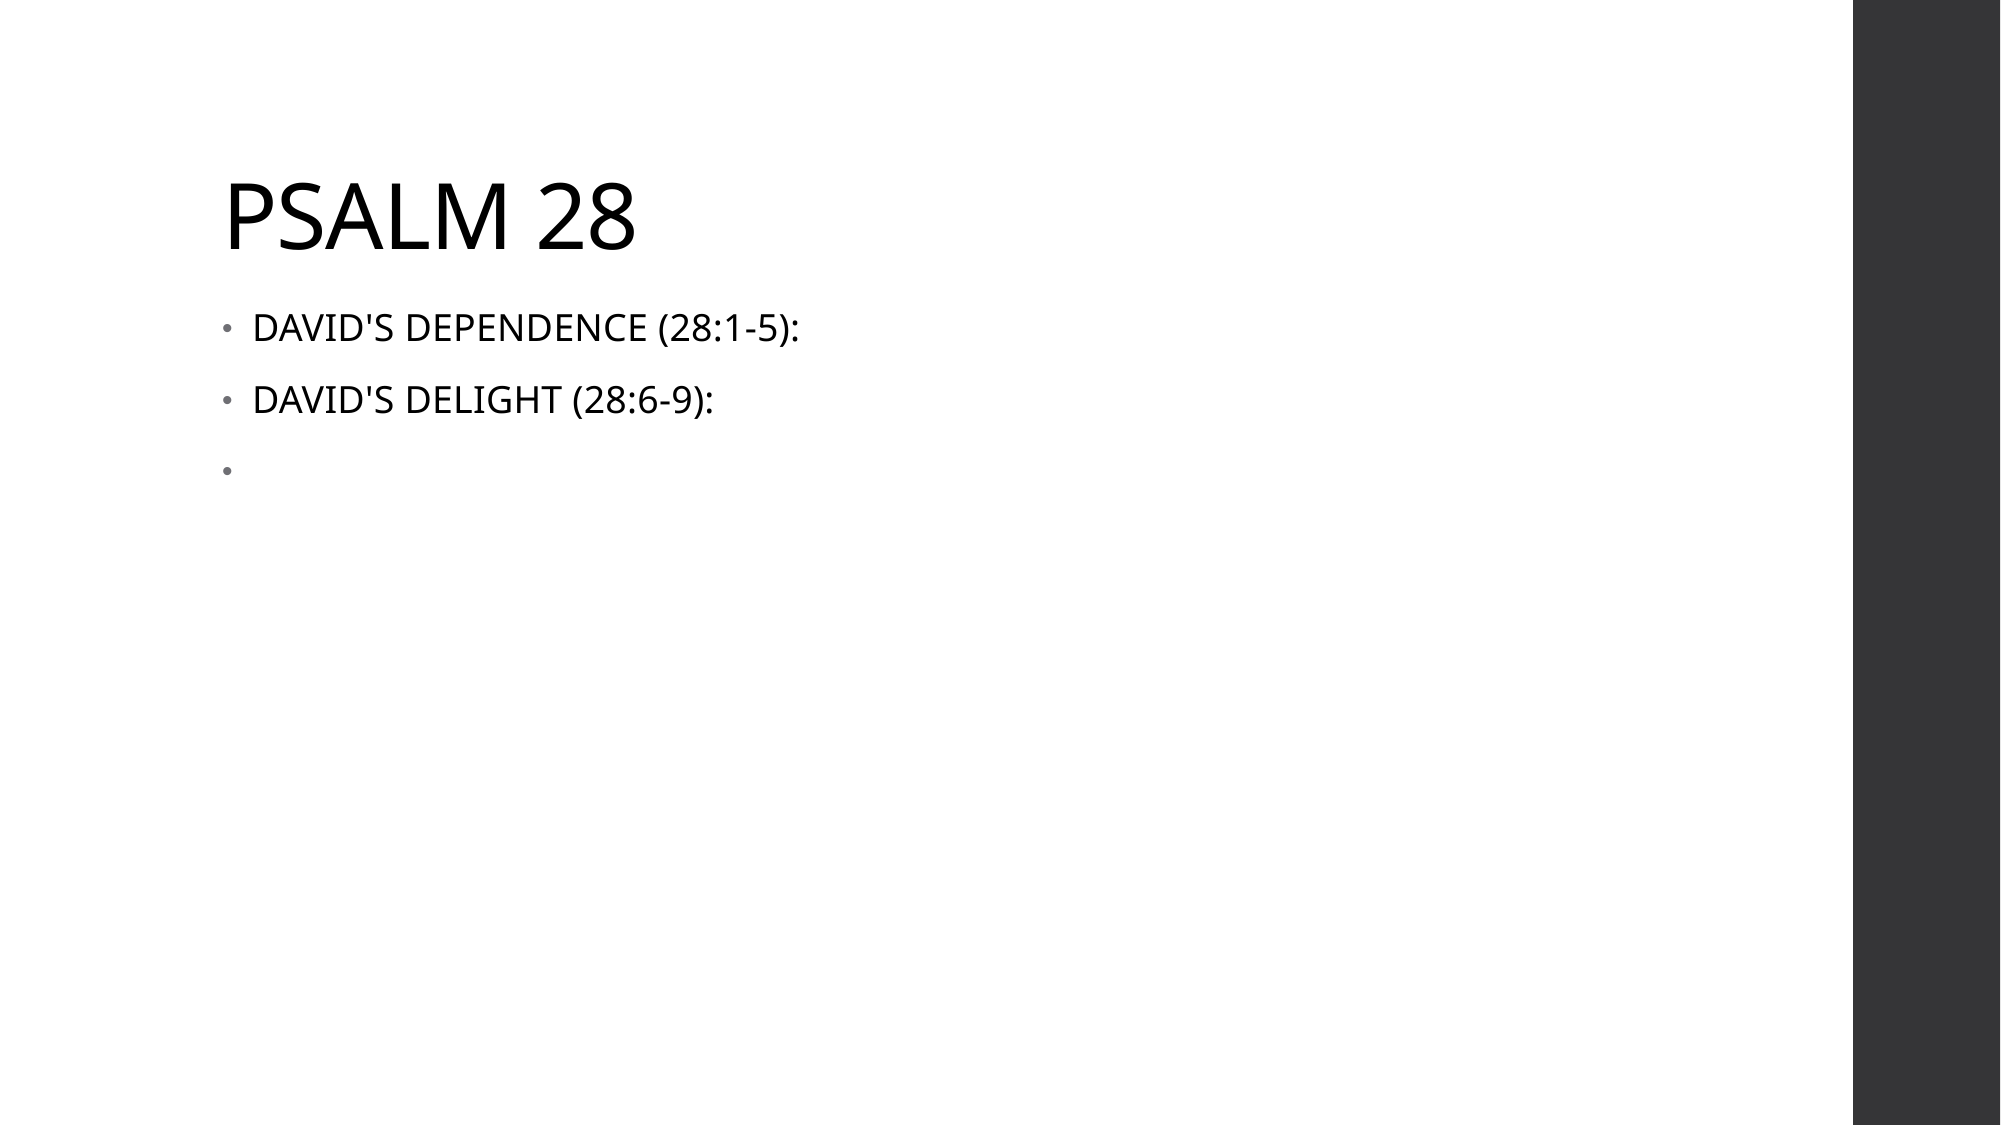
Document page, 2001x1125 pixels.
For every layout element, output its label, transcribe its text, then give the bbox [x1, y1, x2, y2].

title PSALM 28 [206, 60, 1797, 278]
list DAVID'S DEPENDENCE (28:1-5): DAVID'S DELIGHT (28:6-9): [206, 299, 1617, 1014]
